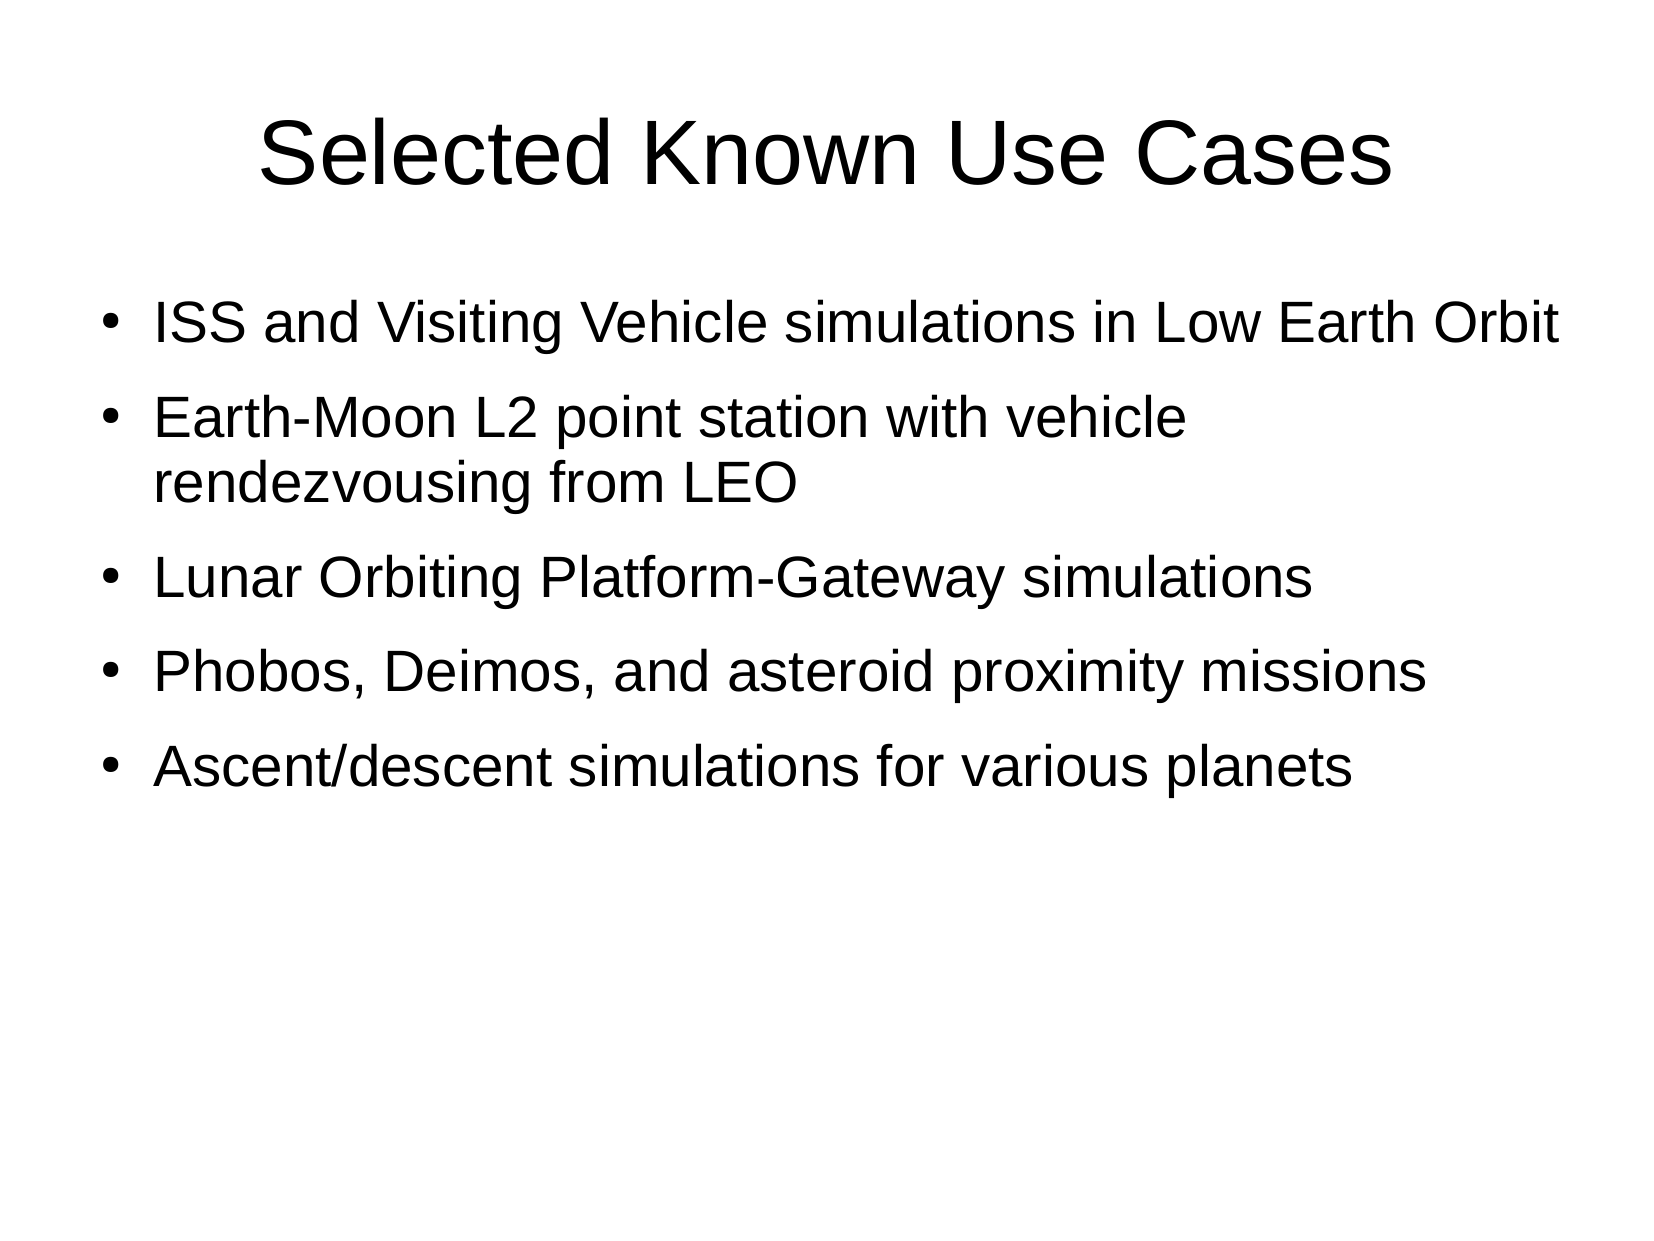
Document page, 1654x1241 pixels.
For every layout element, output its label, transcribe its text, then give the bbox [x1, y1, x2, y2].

title Selected Known Use Cases [82, 49, 1571, 257]
list ISS and Visiting Vehicle simulations in Low Earth Orbit Earth-Moon L2 point station with vehicle rendezvousing from LEO Lunar Orbiting Platform-Gateway simulations Phobos, Deimos, and asteroid proximity missions Ascent/descent simulations for various planets [82, 290, 1571, 1010]
